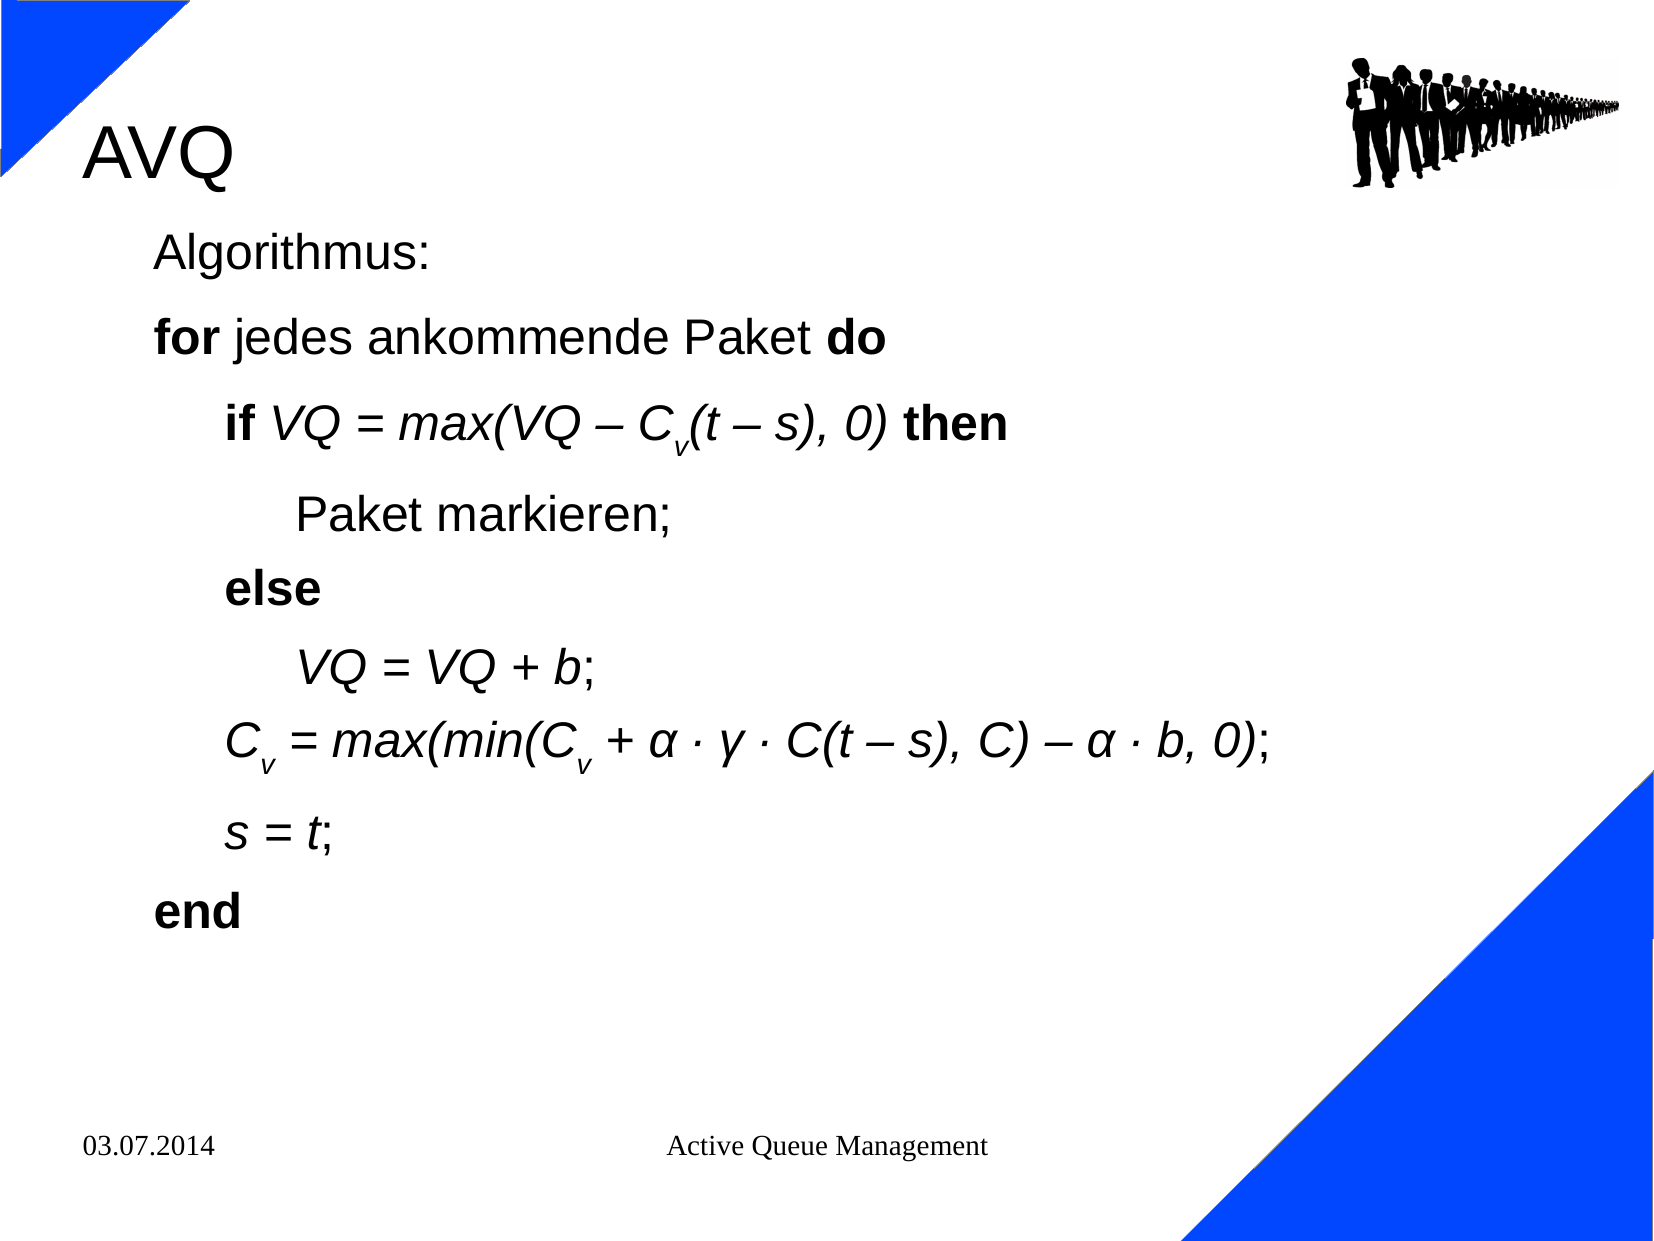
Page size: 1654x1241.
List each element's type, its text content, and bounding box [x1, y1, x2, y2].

picture [1346, 58, 1619, 188]
list Algorithmus: for jedes ankommende Paket do if VQ = max(VQ – Cv(t – s), 0) then Paket markieren; else VQ = VQ + b; Cv = max(min(Cv + α ∙ γ ∙ C(t – s), C) – α ∙ b, 0); s = t; end [82, 224, 1571, 1043]
title AVQ [82, 49, 1571, 224]
text_box [1180, 770, 1654, 1241]
text_box [0, 0, 190, 177]
